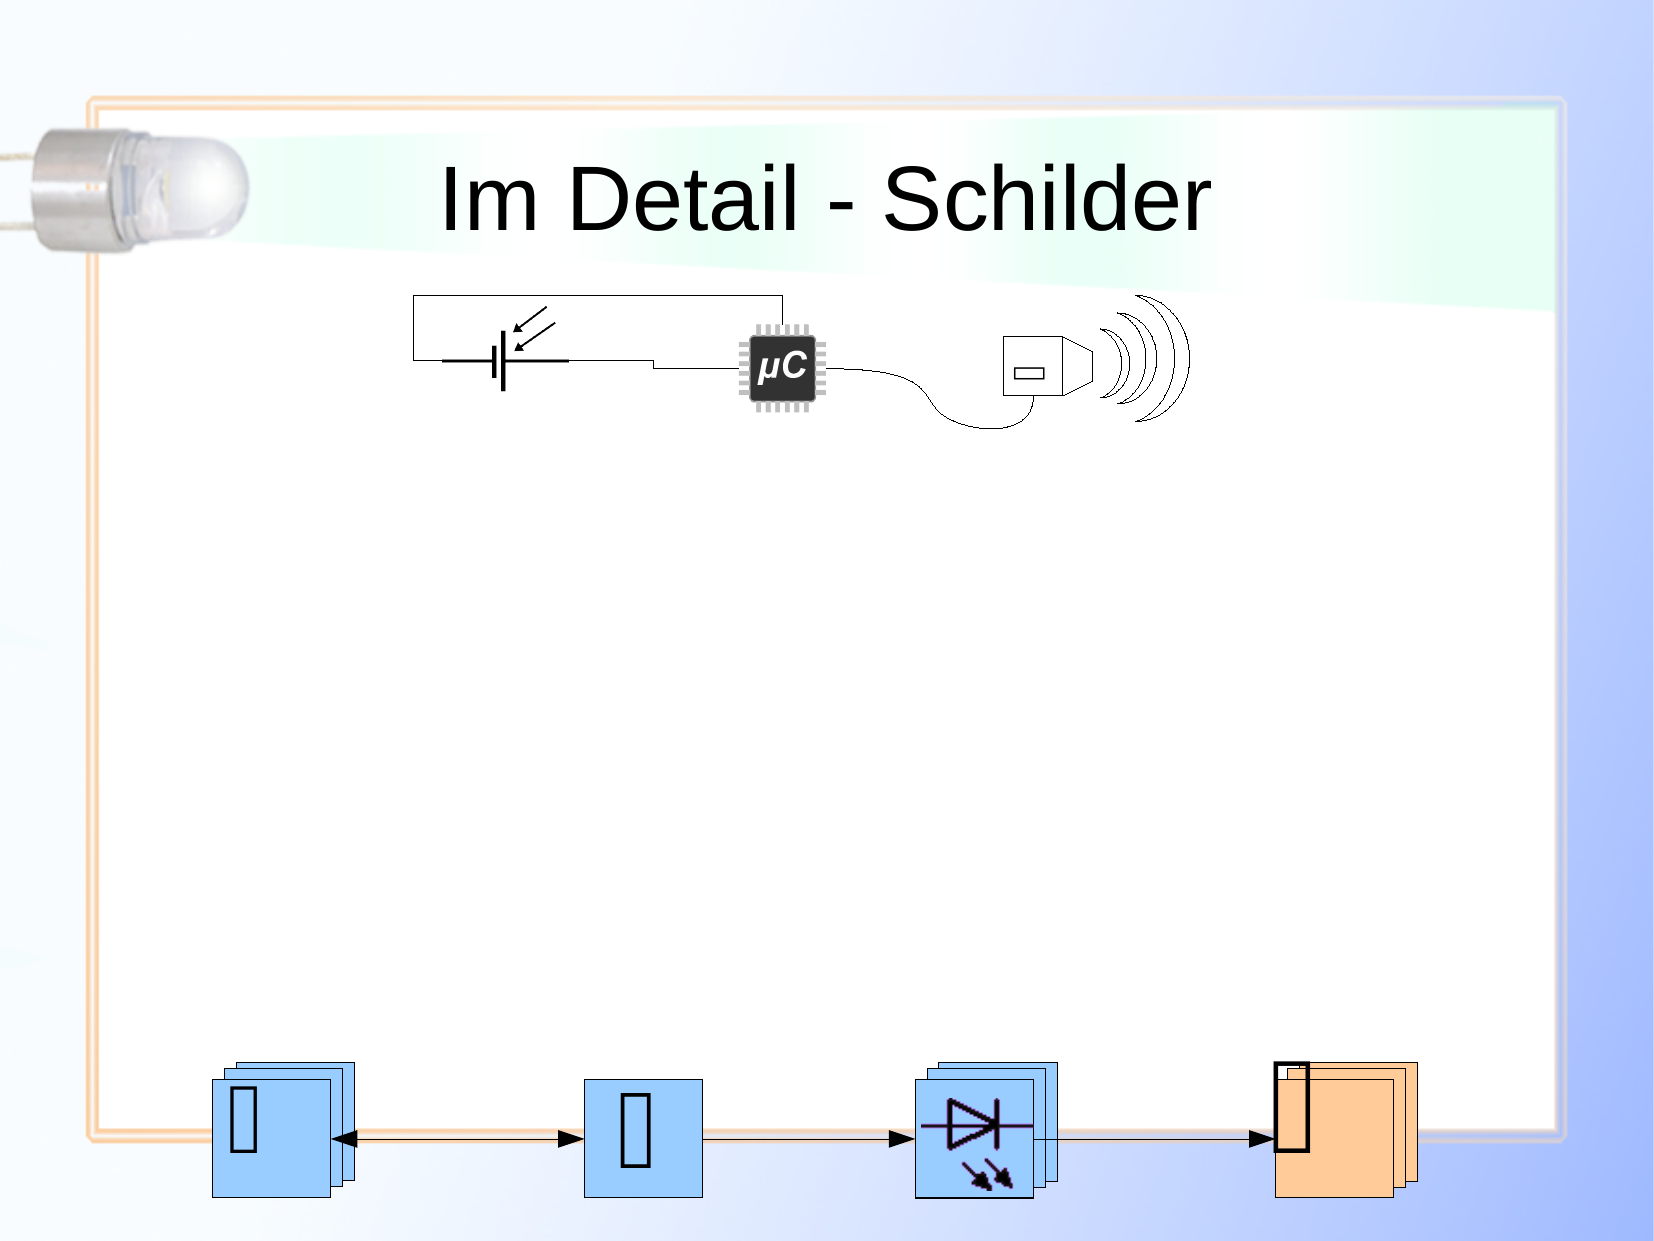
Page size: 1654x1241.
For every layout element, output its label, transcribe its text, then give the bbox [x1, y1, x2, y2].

text_box [224, 1062, 355, 1138]
text_box  [1003, 336, 1062, 396]
text_box  [1254, 1051, 1418, 1204]
text_box [584, 1079, 703, 1198]
title Im Detail - Schilder [82, 102, 1571, 296]
text_box [1117, 312, 1157, 404]
text_box [915, 1062, 1058, 1199]
text_box [1100, 328, 1130, 398]
text_box [1062, 336, 1093, 396]
text_box [331, 1140, 355, 1187]
text_box : [212, 1076, 331, 1203]
text_box [1034, 1140, 1058, 1188]
picture [0, 0, 1654, 1241]
text_box  [602, 1083, 721, 1211]
text_box [1135, 295, 1190, 422]
